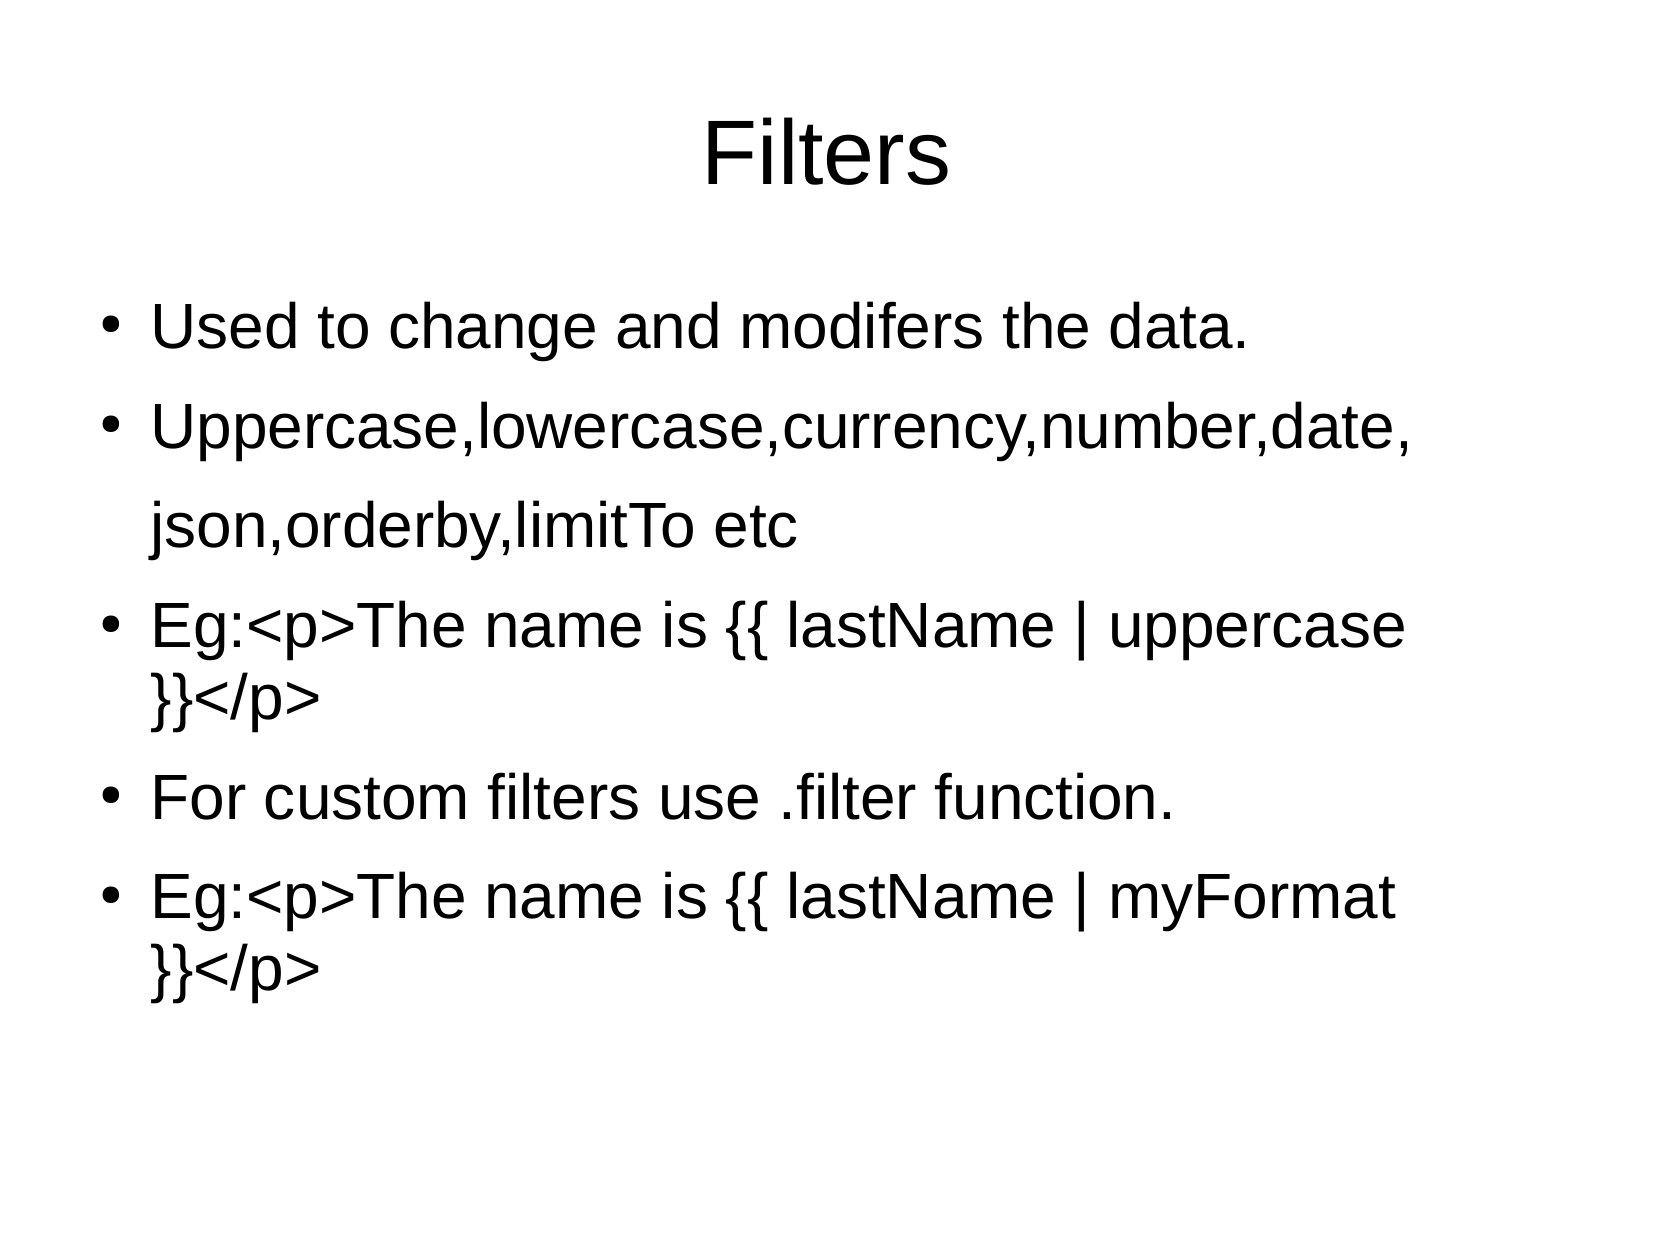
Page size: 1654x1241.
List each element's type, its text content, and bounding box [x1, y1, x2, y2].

title Filters [82, 49, 1571, 257]
list Used to change and modifers the data. Uppercase,lowercase,currency,number,date, json,orderby,limitTo etc Eg:<p>The name is {{ lastName | uppercase }}</p> For custom filters use .filter function. Eg:<p>The name is {{ lastName | myFormat }}</p> [82, 290, 1571, 1010]
